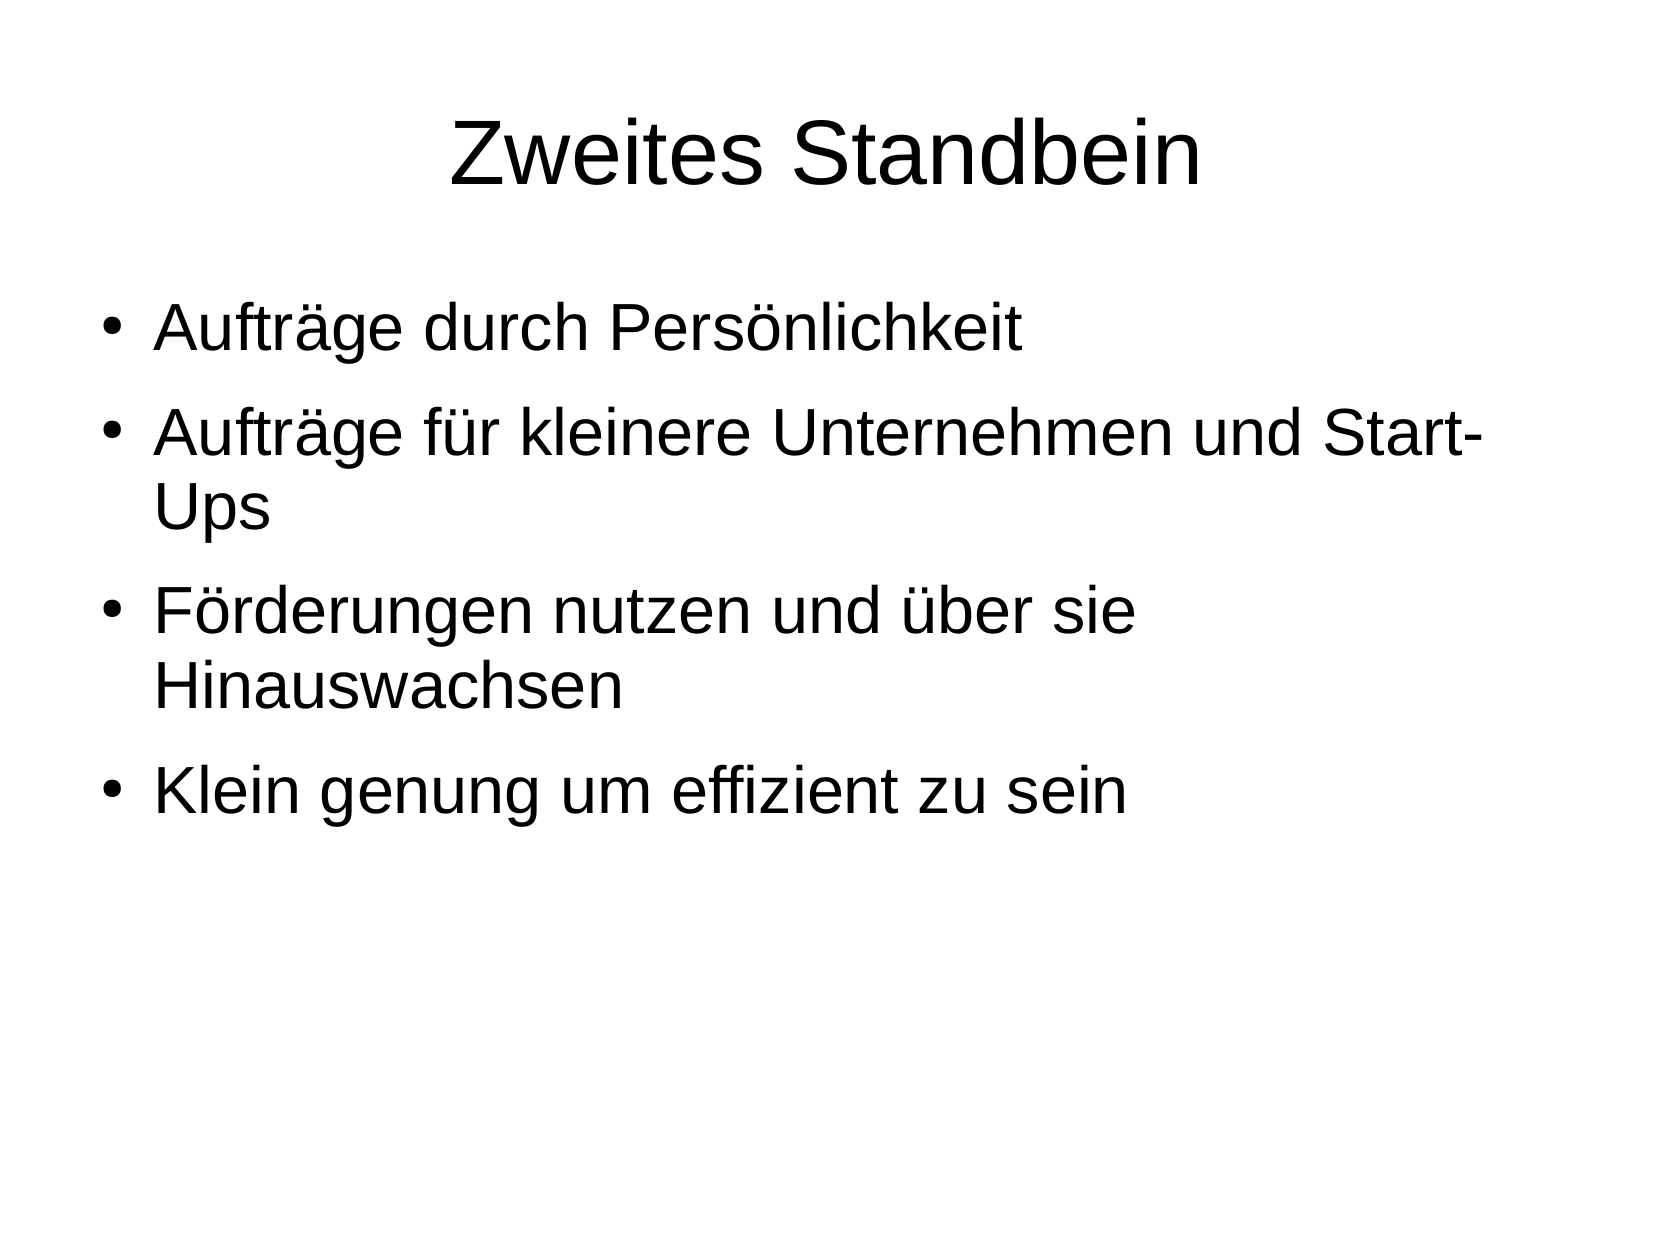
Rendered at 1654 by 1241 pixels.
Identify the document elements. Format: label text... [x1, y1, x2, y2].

title Zweites Standbein [82, 49, 1571, 257]
list Aufträge durch Persönlichkeit Aufträge für kleinere Unternehmen und Start-Ups Förderungen nutzen und über sie Hinauswachsen Klein genung um effizient zu sein [82, 290, 1571, 1010]
